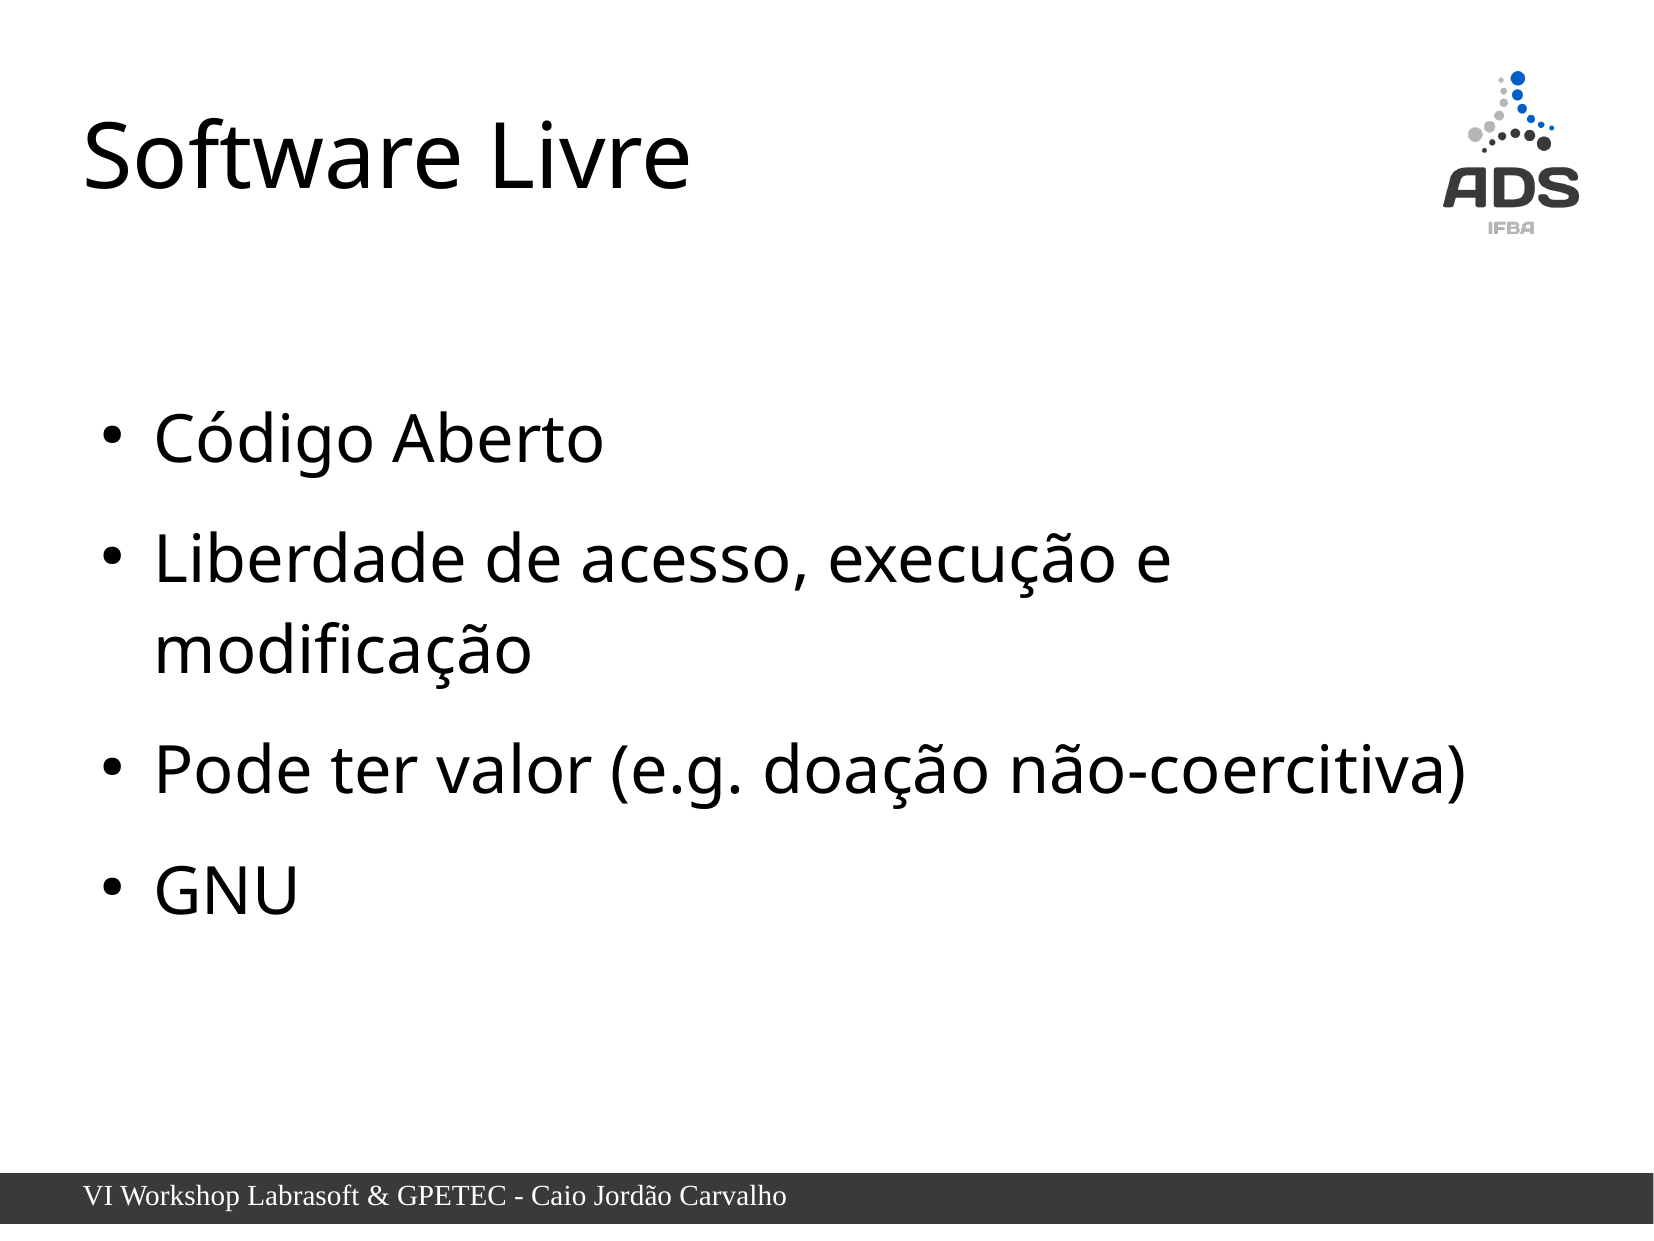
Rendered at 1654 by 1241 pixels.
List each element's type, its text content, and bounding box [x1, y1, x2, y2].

title Software Livre [82, 49, 1426, 257]
list Código Aberto Liberdade de acesso, execução e modificação Pode ter valor (e.g. doação não-coercitiva) GNU [82, 290, 1571, 1036]
picture [1443, 71, 1579, 234]
